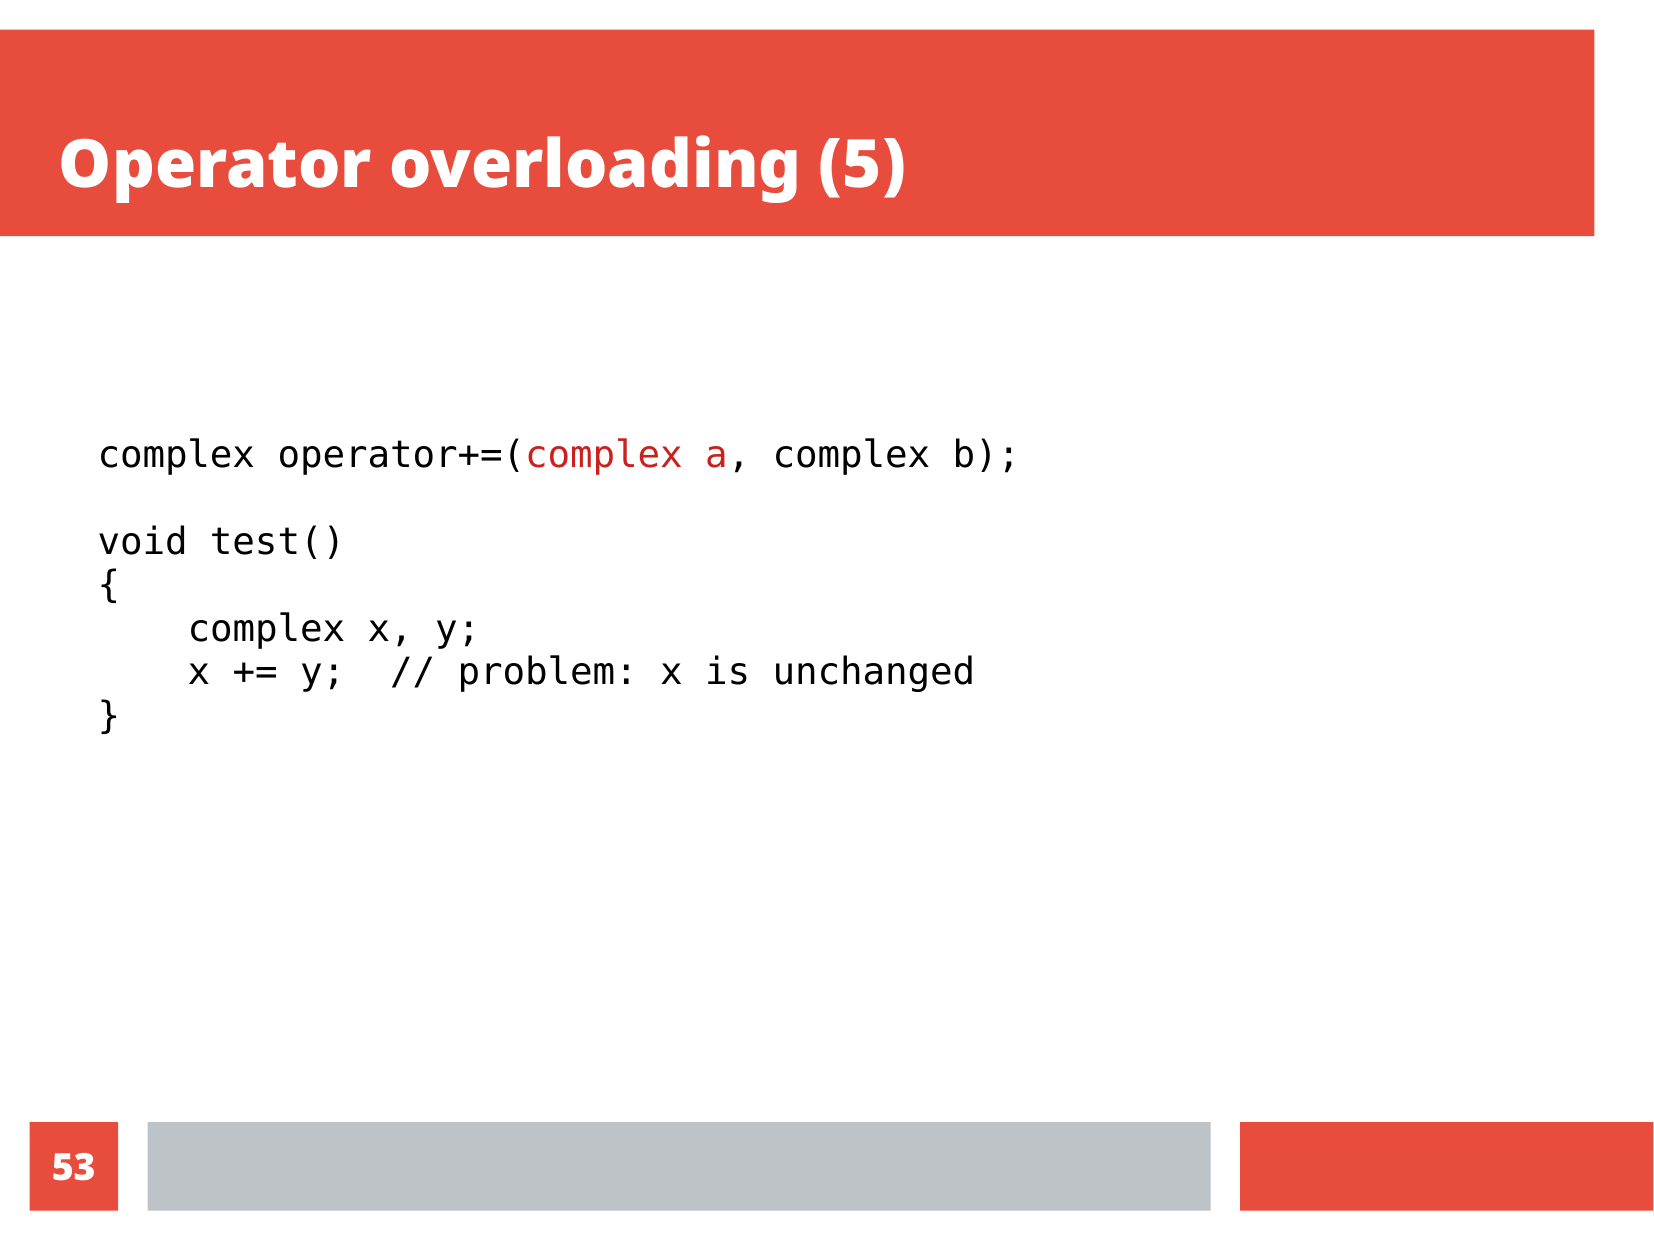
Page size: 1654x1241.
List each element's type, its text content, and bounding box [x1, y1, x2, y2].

title Operator overloading (5) [59, 59, 1595, 207]
text_box complex operator+=(complex a, complex b); void test() { complex x, y; x += y; // problem: x is unchanged } [82, 425, 1595, 789]
